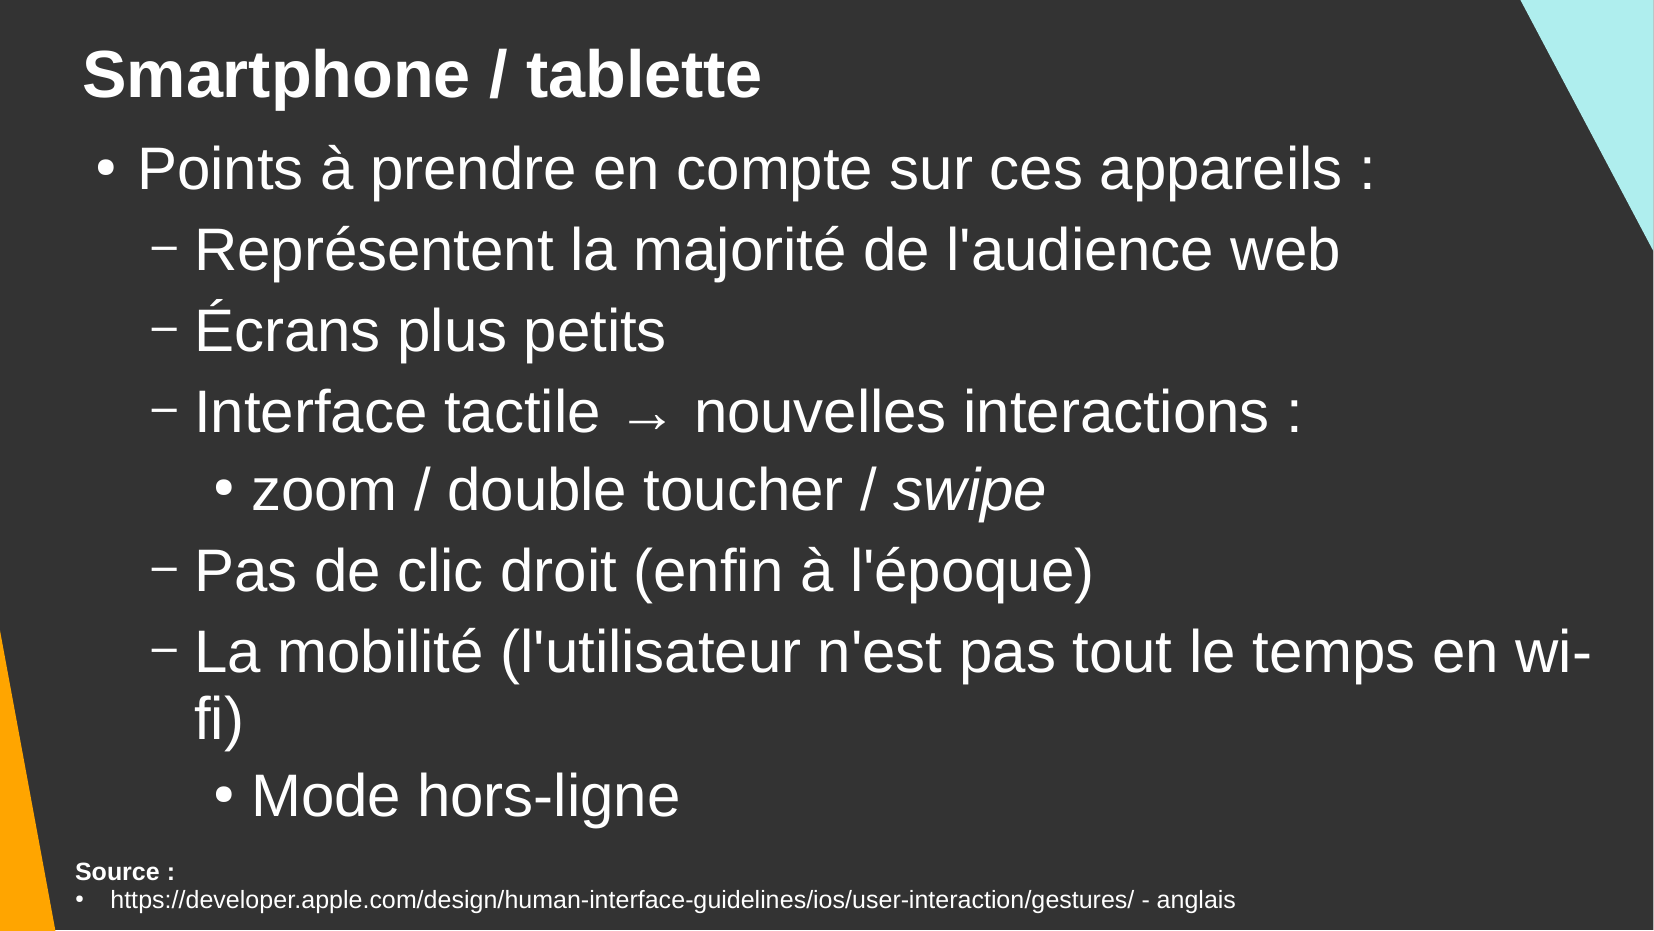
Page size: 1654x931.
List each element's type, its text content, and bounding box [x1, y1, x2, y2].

title Smartphone / tablette [82, 37, 1571, 114]
text_box [1520, 0, 1654, 253]
text_box Source : https://developer.apple.com/design/human-interface-guidelines/ios/user-interaction/gestures/ - anglais [60, 850, 1546, 931]
list Points à prendre en compte sur ces appareils : Représentent la majorité de l'audience web Écrans plus petits Interface tactile → nouvelles interactions : zoom / double toucher / swipe Pas de clic droit (enfin à l'époque) La mobilité (l'utilisateur n'est pas tout le temps en wi-fi) Mode hors-ligne [80, 135, 1605, 842]
text_box [0, 630, 56, 931]
